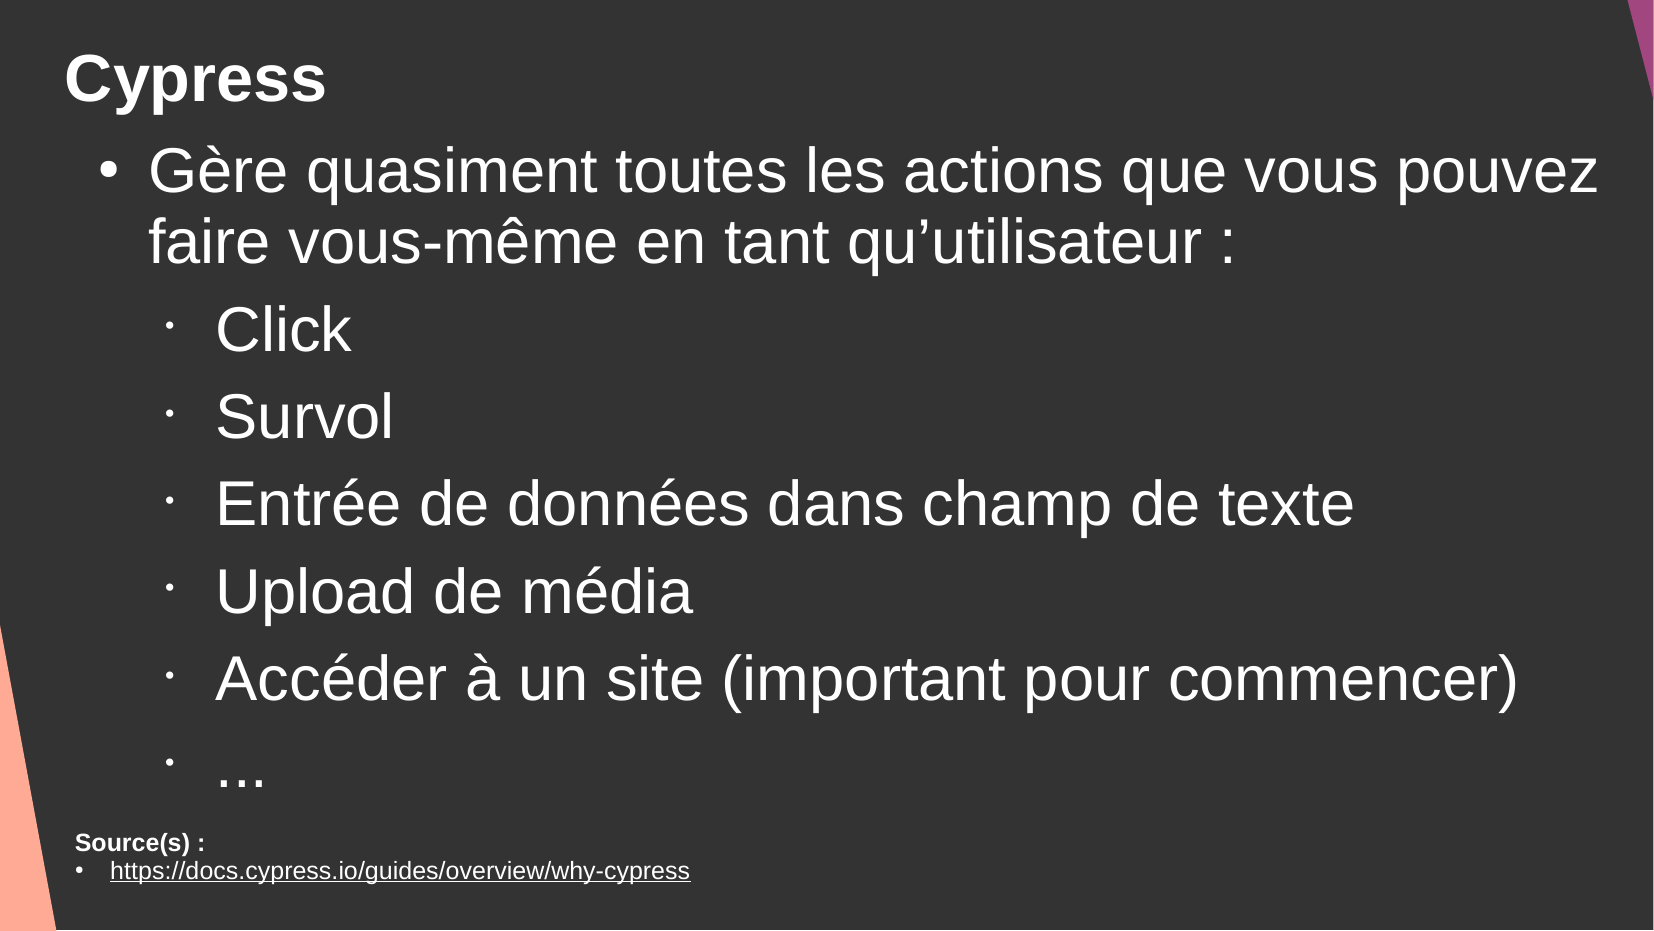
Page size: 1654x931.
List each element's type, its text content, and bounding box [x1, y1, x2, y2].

text_box Source(s) : https://docs.cypress.io/guides/overview/why-cypress [60, 821, 1546, 906]
title Cypress [64, 40, 1635, 116]
text_box [0, 625, 57, 931]
text_box [1627, 0, 1654, 103]
list Gère quasiment toutes les actions que vous pouvez faire vous-même en tant qu’utilisateur : Click Survol Entrée de données dans champ de texte Upload de média Accéder à un site (important pour commencer) ... [80, 135, 1620, 804]
